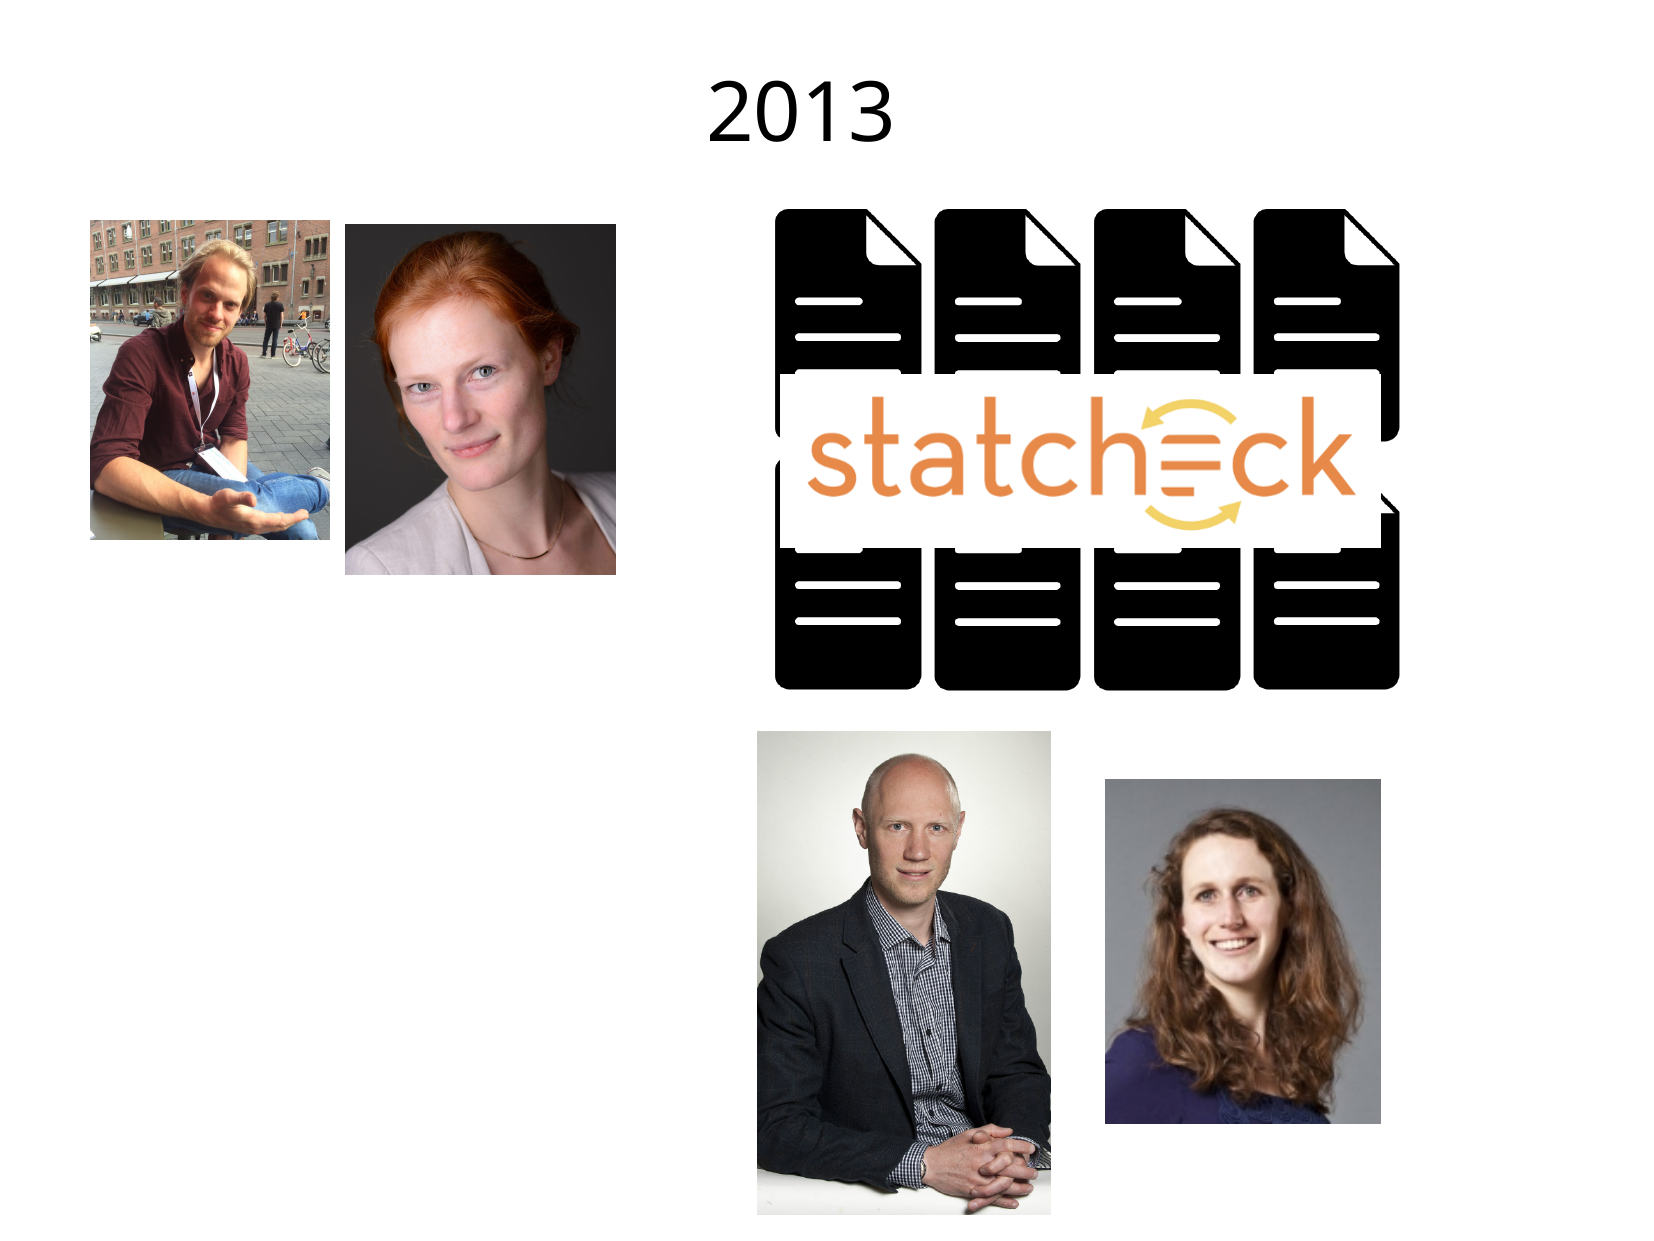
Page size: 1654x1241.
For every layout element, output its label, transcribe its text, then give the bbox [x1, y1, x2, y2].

picture [90, 220, 330, 541]
picture [757, 731, 1051, 1216]
picture [751, 196, 1411, 699]
text_box 2013 [380, 45, 1221, 161]
picture [345, 224, 616, 575]
picture [1105, 779, 1381, 1124]
